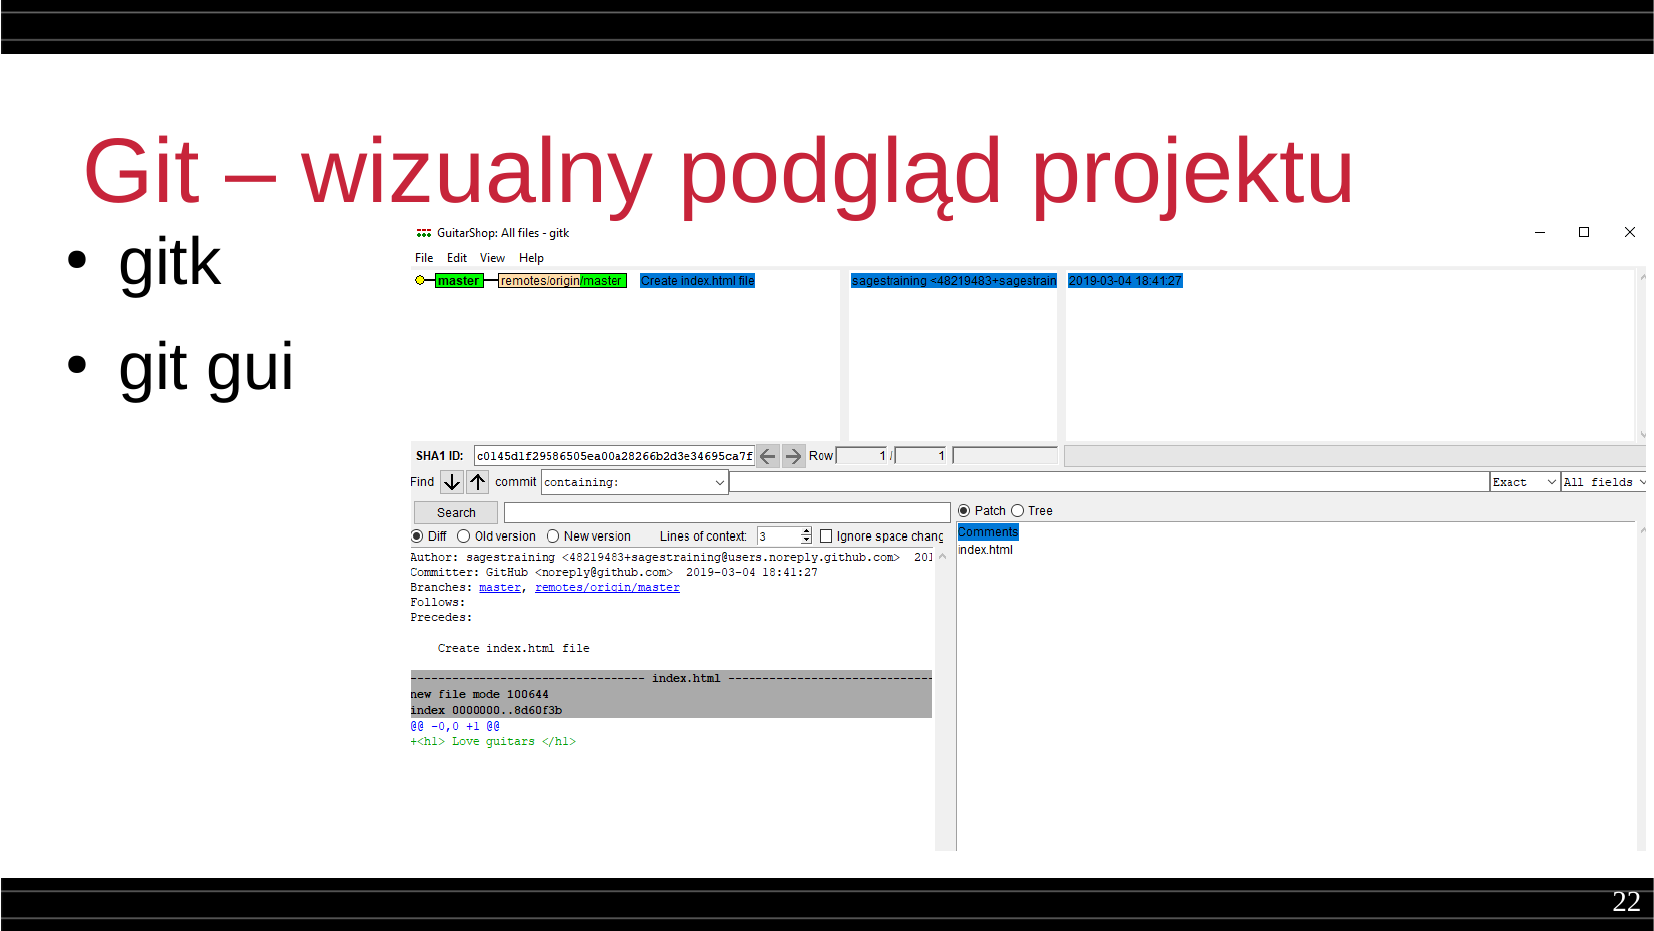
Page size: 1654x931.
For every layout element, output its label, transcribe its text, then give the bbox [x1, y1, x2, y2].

list gitk git gui [47, 224, 411, 804]
title Git – wizualny podgląd projektu [82, 92, 1571, 224]
picture [1, 0, 1654, 54]
picture [1, 878, 1654, 931]
picture [411, 224, 1646, 851]
